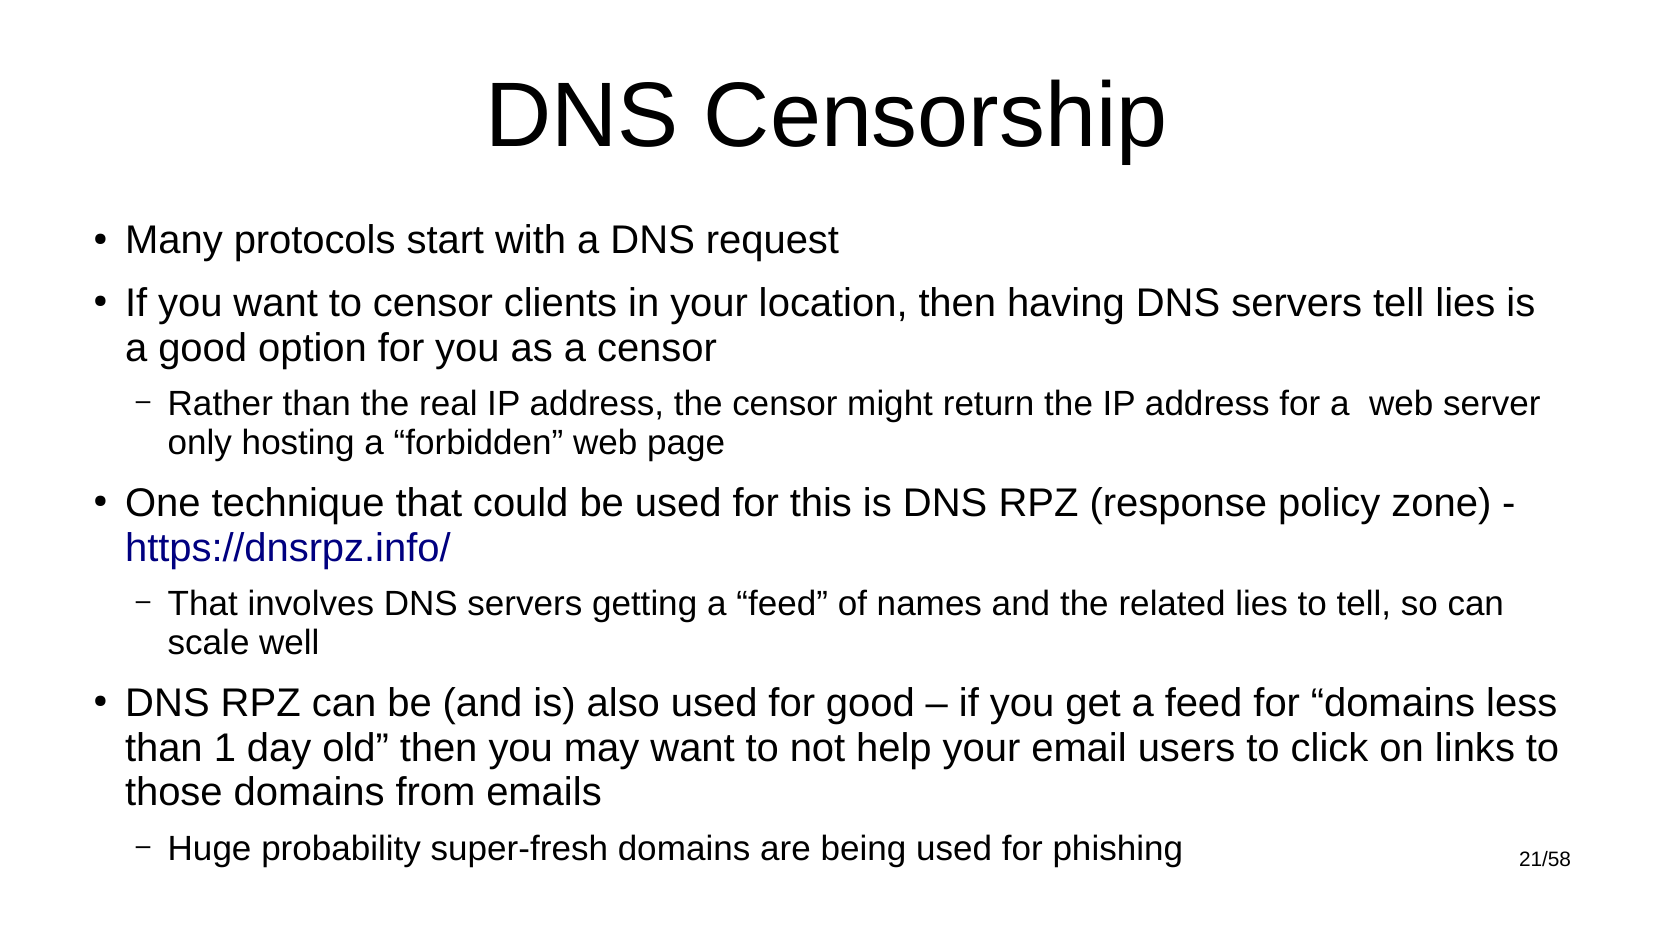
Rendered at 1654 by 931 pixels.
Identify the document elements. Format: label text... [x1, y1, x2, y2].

title DNS Censorship [82, 37, 1571, 193]
list Many protocols start with a DNS request If you want to censor clients in your location, then having DNS servers tell lies is a good option for you as a censor Rather than the real IP address, the censor might return the IP address for a web server only hosting a “forbidden” web page One technique that could be used for this is DNS RPZ (response policy zone) - https://dnsrpz.info/ That involves DNS servers getting a “feed” of names and the related lies to tell, so can scale well DNS RPZ can be (and is) also used for good – if you get a feed for “domains less than 1 day old” then you may want to not help your email users to click on links to those domains from emails Huge probability super-fresh domains are being used for phishing [82, 217, 1571, 875]
